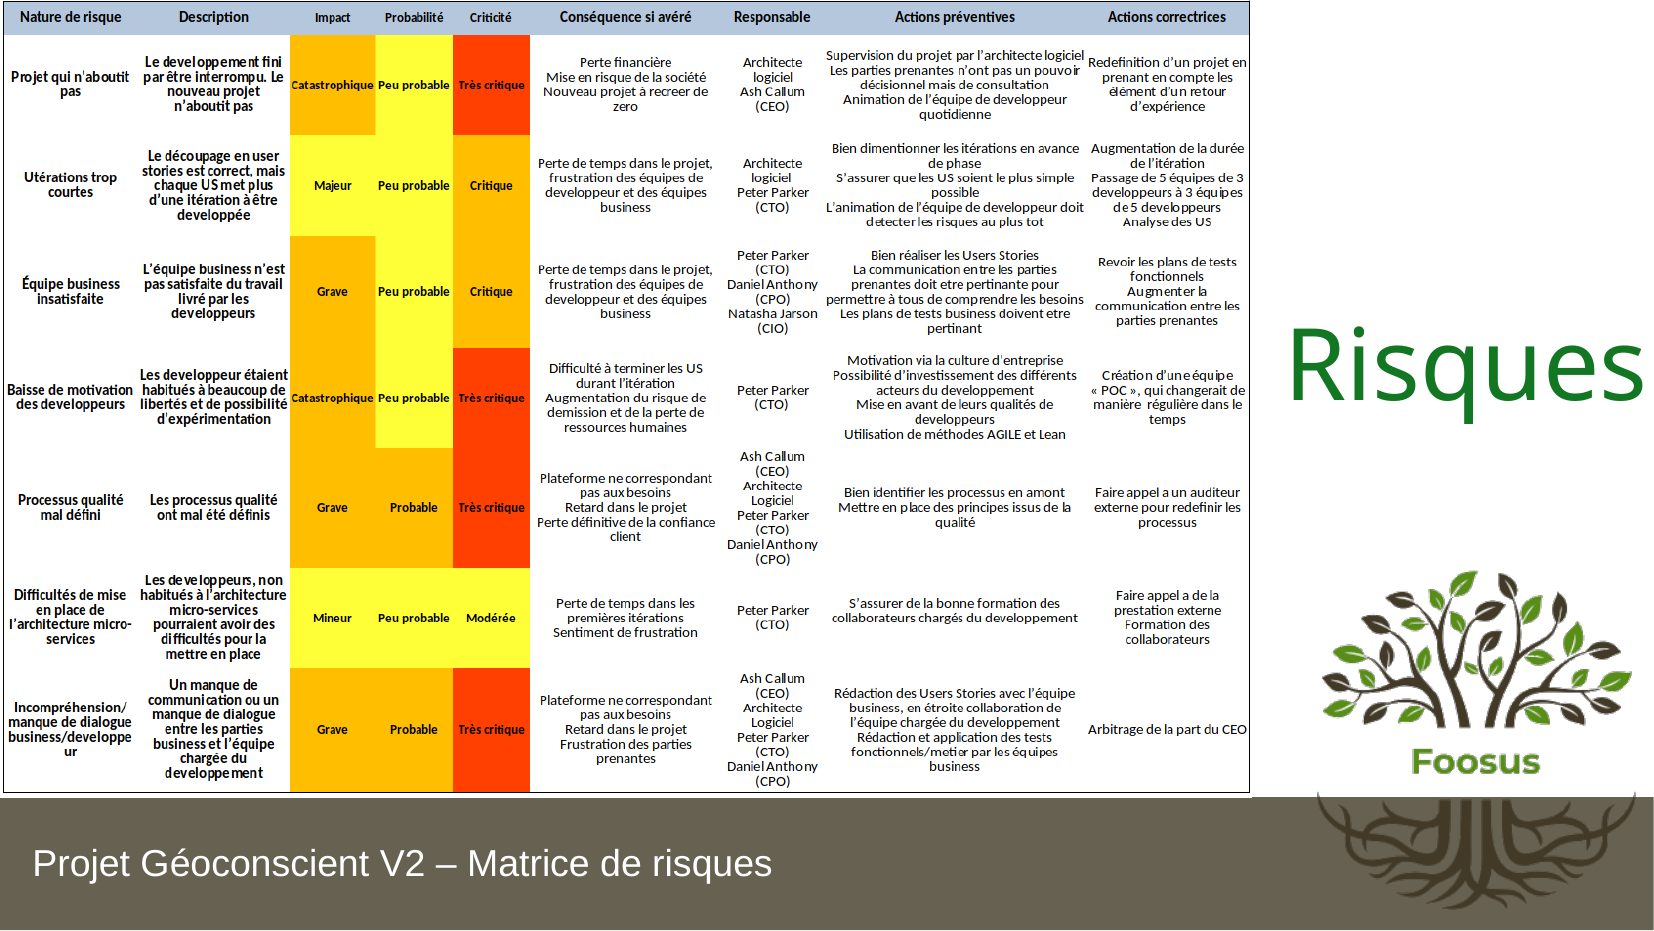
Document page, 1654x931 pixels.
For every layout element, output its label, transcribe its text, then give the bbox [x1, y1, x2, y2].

text_box Projet Géoconscient V2 – Matrice de risques [17, 835, 1329, 931]
picture [0, 0, 1252, 798]
picture [1299, 560, 1654, 797]
text_box [0, 797, 1654, 931]
text_box Risques [1269, 286, 1654, 414]
